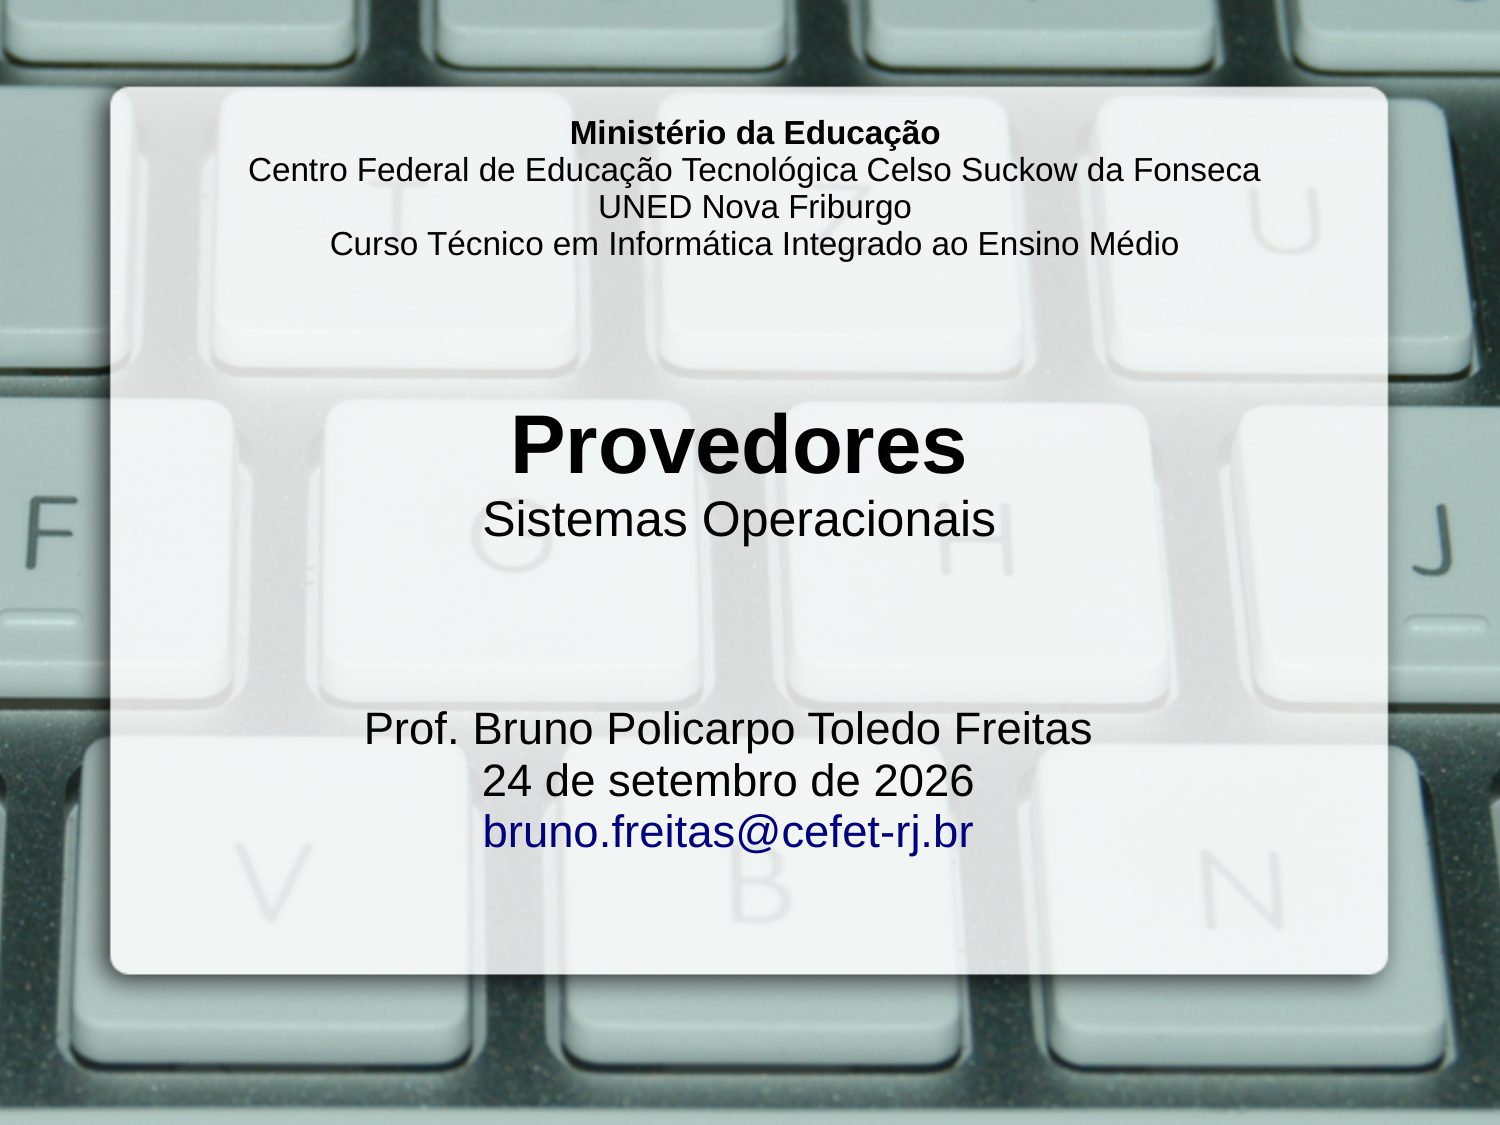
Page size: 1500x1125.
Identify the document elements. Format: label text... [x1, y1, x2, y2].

text_box Provedores Sistemas Operacionais [150, 391, 1329, 557]
picture [0, 0, 1500, 1125]
text_box Prof. Bruno Policarpo Toledo Freitas 23 de fevereiro de 2019 bruno.freitas@cefet-rj.br [321, 696, 1136, 865]
text_box Ministério da Educação Centro Federal de Educação Tecnológica Celso Suckow da Fonseca UNED Nova Friburgo Curso Técnico em Informática Integrado ao Ensino Médio [171, 107, 1340, 312]
